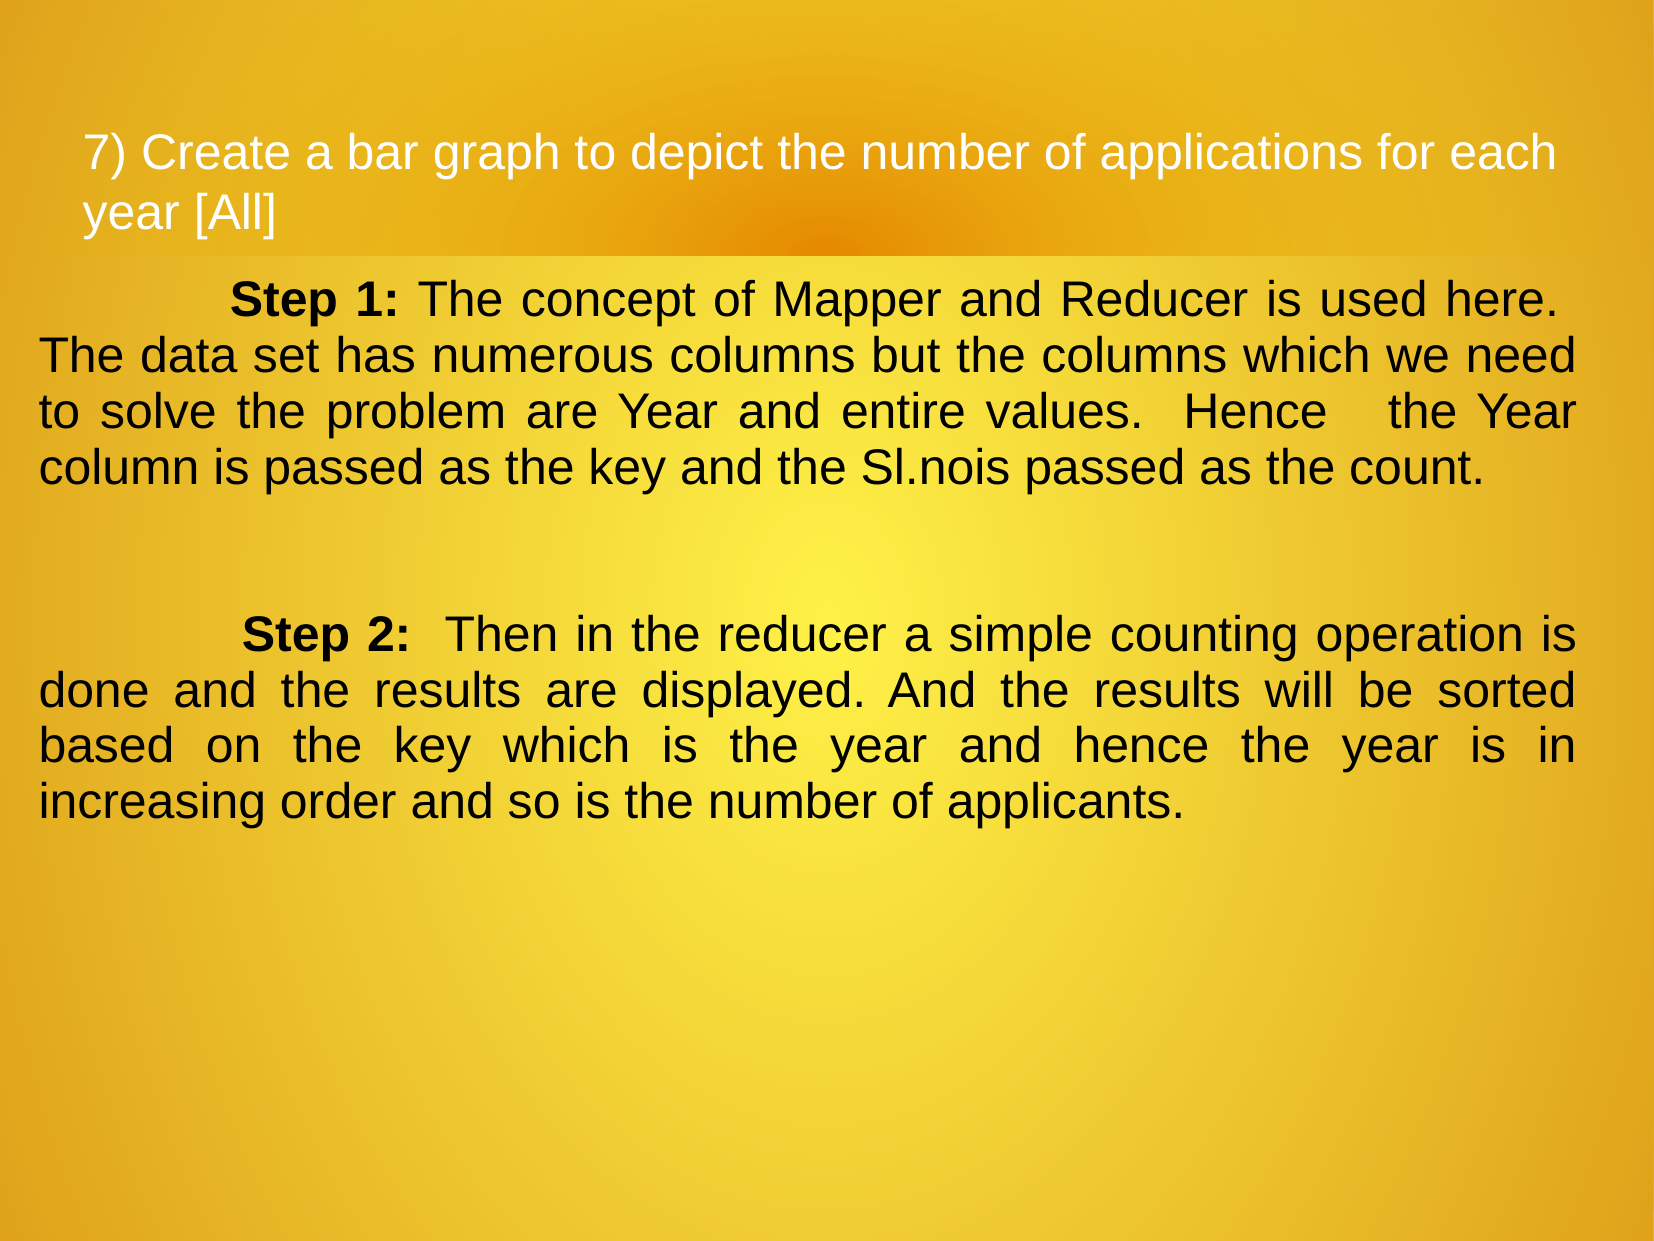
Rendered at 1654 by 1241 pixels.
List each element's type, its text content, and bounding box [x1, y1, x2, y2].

subtitle Step 1: The concept of Mapper and Reducer is used here. The data set has numerous columns but the columns which we need to solve the problem are Year and entire values. Hence the Year column is passed as the key and the Sl.nois passed as the count. Step 2: Then in the reducer a simple counting operation is done and the results are displayed. And the results will be sorted based on the key which is the year and hence the year is in increasing order and so is the number of applicants. [0, 271, 1583, 1241]
title 7) Create a bar graph to depict the number of applications for each year [All] [82, 47, 1571, 252]
